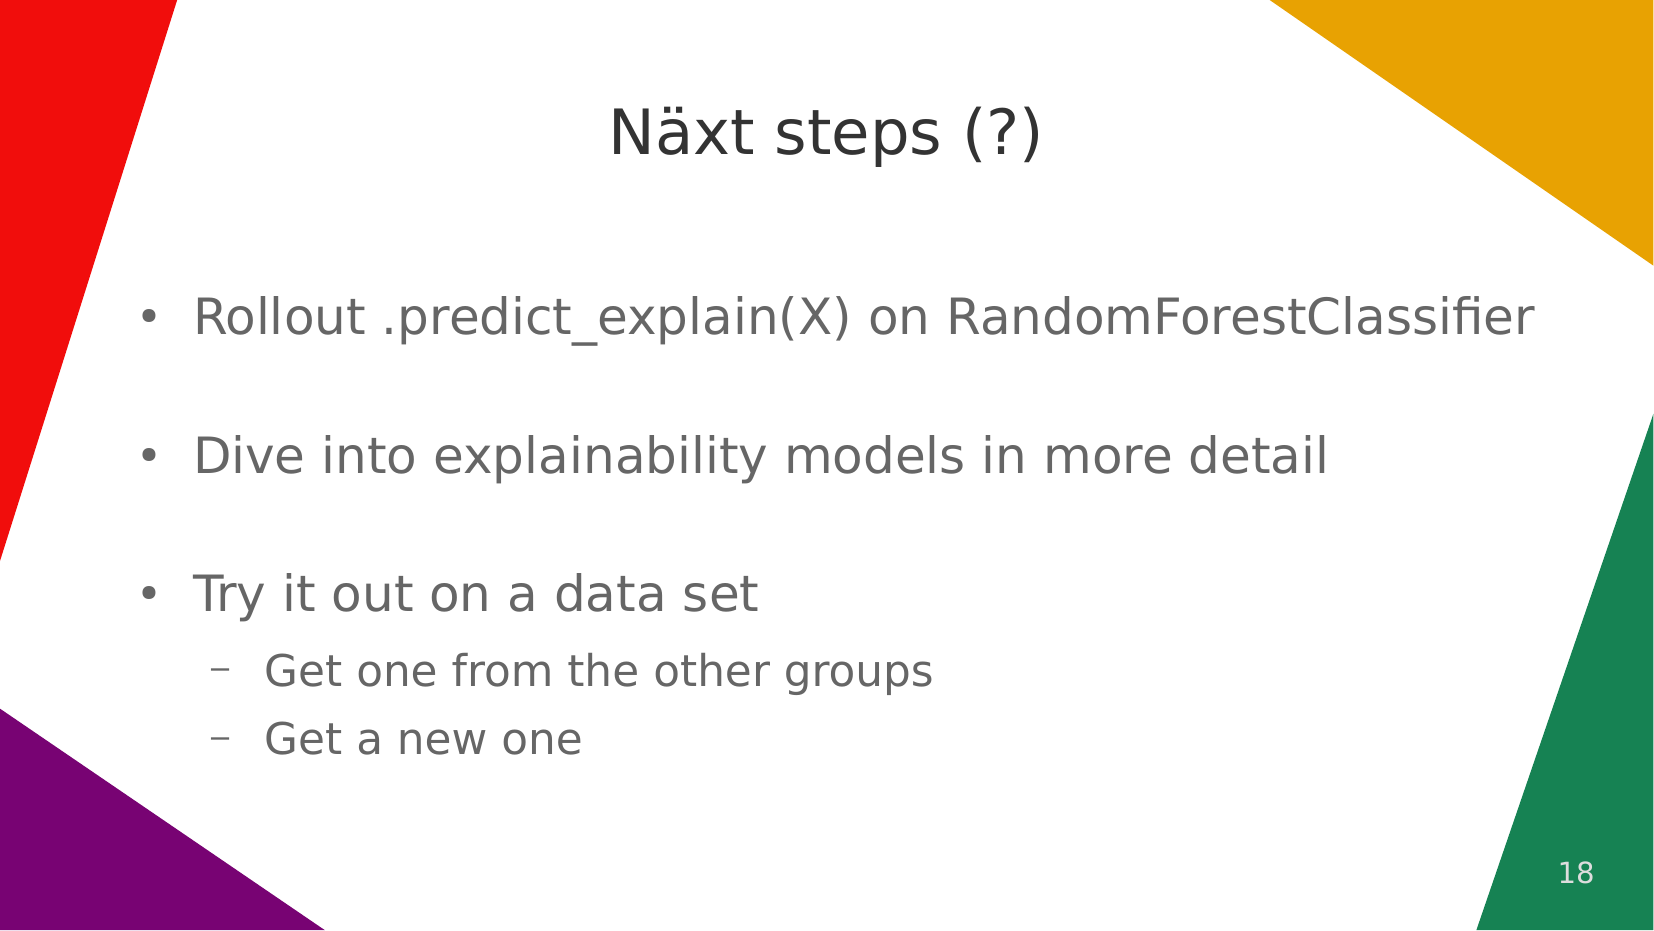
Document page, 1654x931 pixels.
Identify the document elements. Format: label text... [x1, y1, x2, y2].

list Rollout .predict_explain(X) on RandomForestClassifier Dive into explainability models in more detail Try it out on a data set Get one from the other groups Get a new one [122, 207, 1540, 799]
title Näxt steps (?) [118, 59, 1536, 207]
